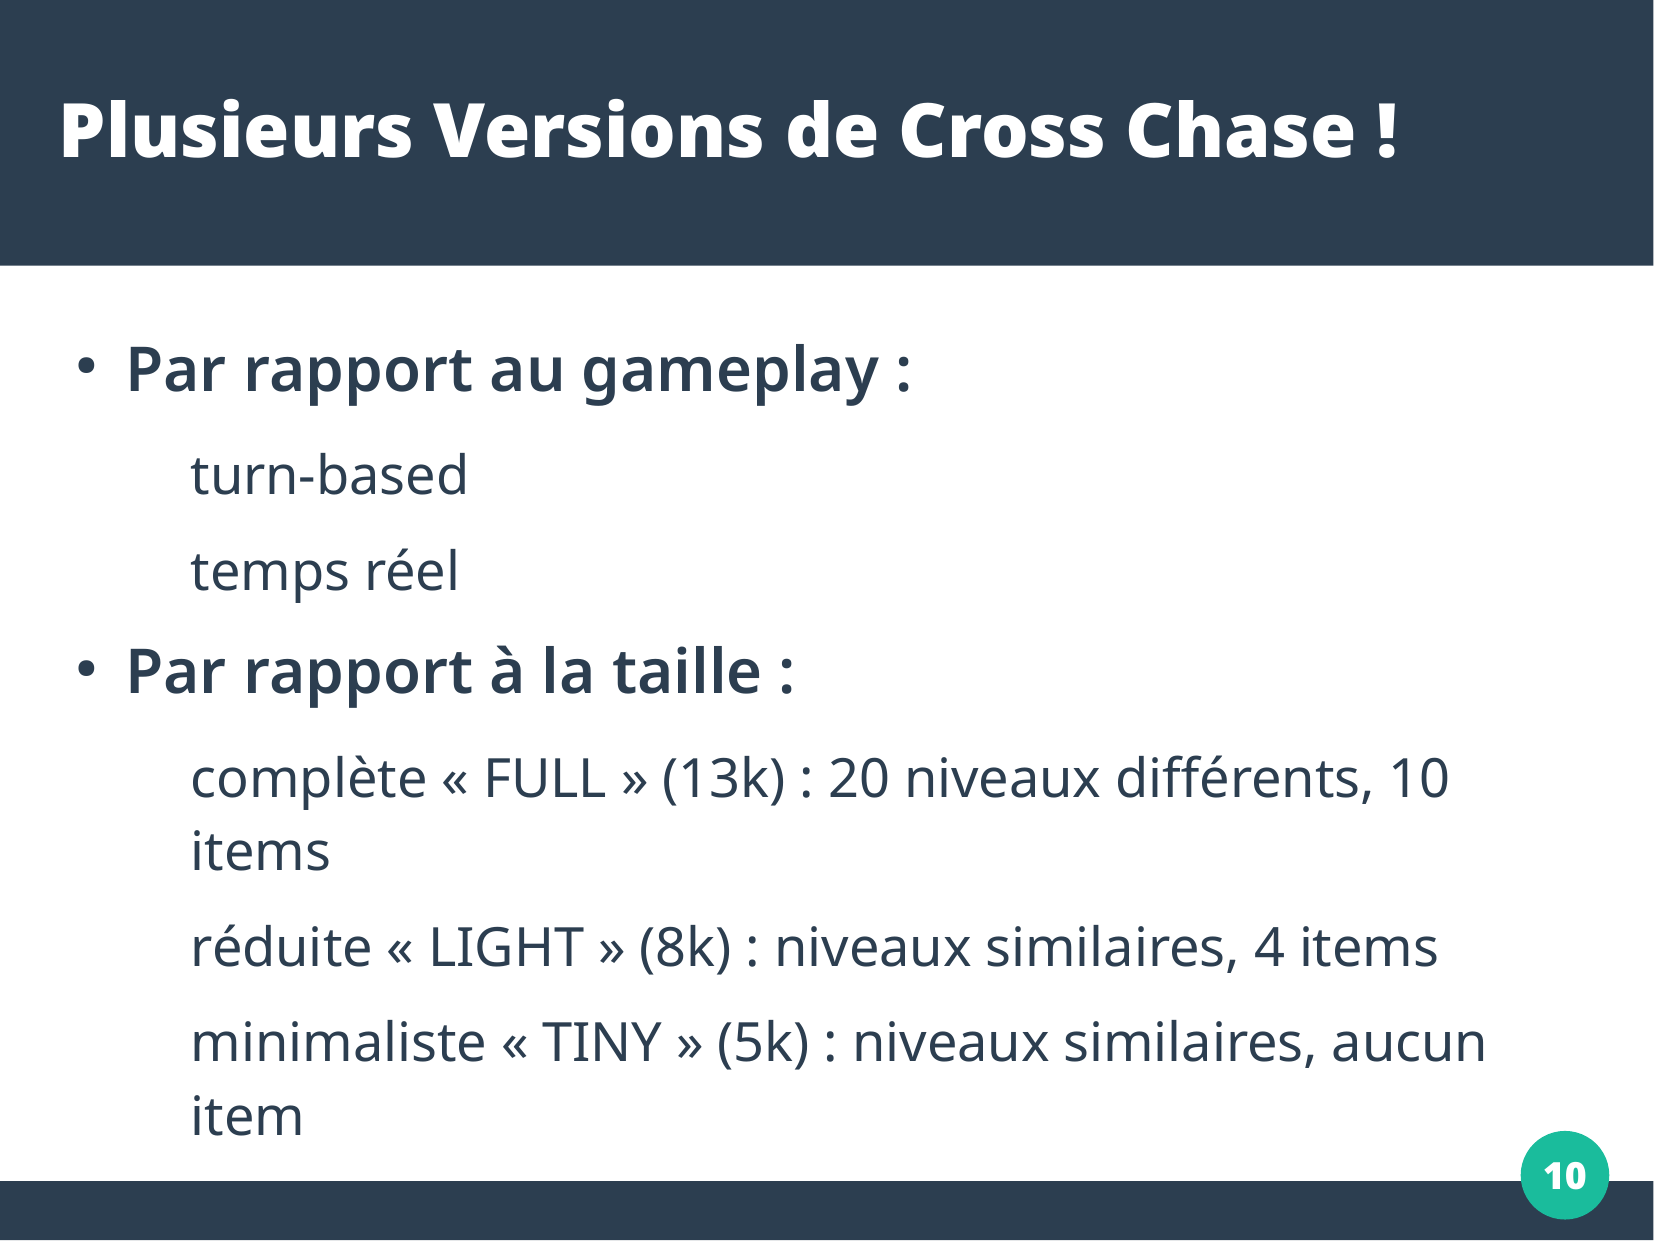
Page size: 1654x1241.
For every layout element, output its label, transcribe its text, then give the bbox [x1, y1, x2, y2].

title Plusieurs Versions de Cross Chase ! [59, 0, 1595, 265]
list Par rapport au gameplay : turn-based temps réel Par rapport à la taille : complète « FULL » (13k) : 20 niveaux différents, 10 items réduite « LIGHT » (8k) : niveaux similaires, 4 items minimaliste « TINY » (5k) : niveaux similaires, aucun item [59, 324, 1595, 1152]
